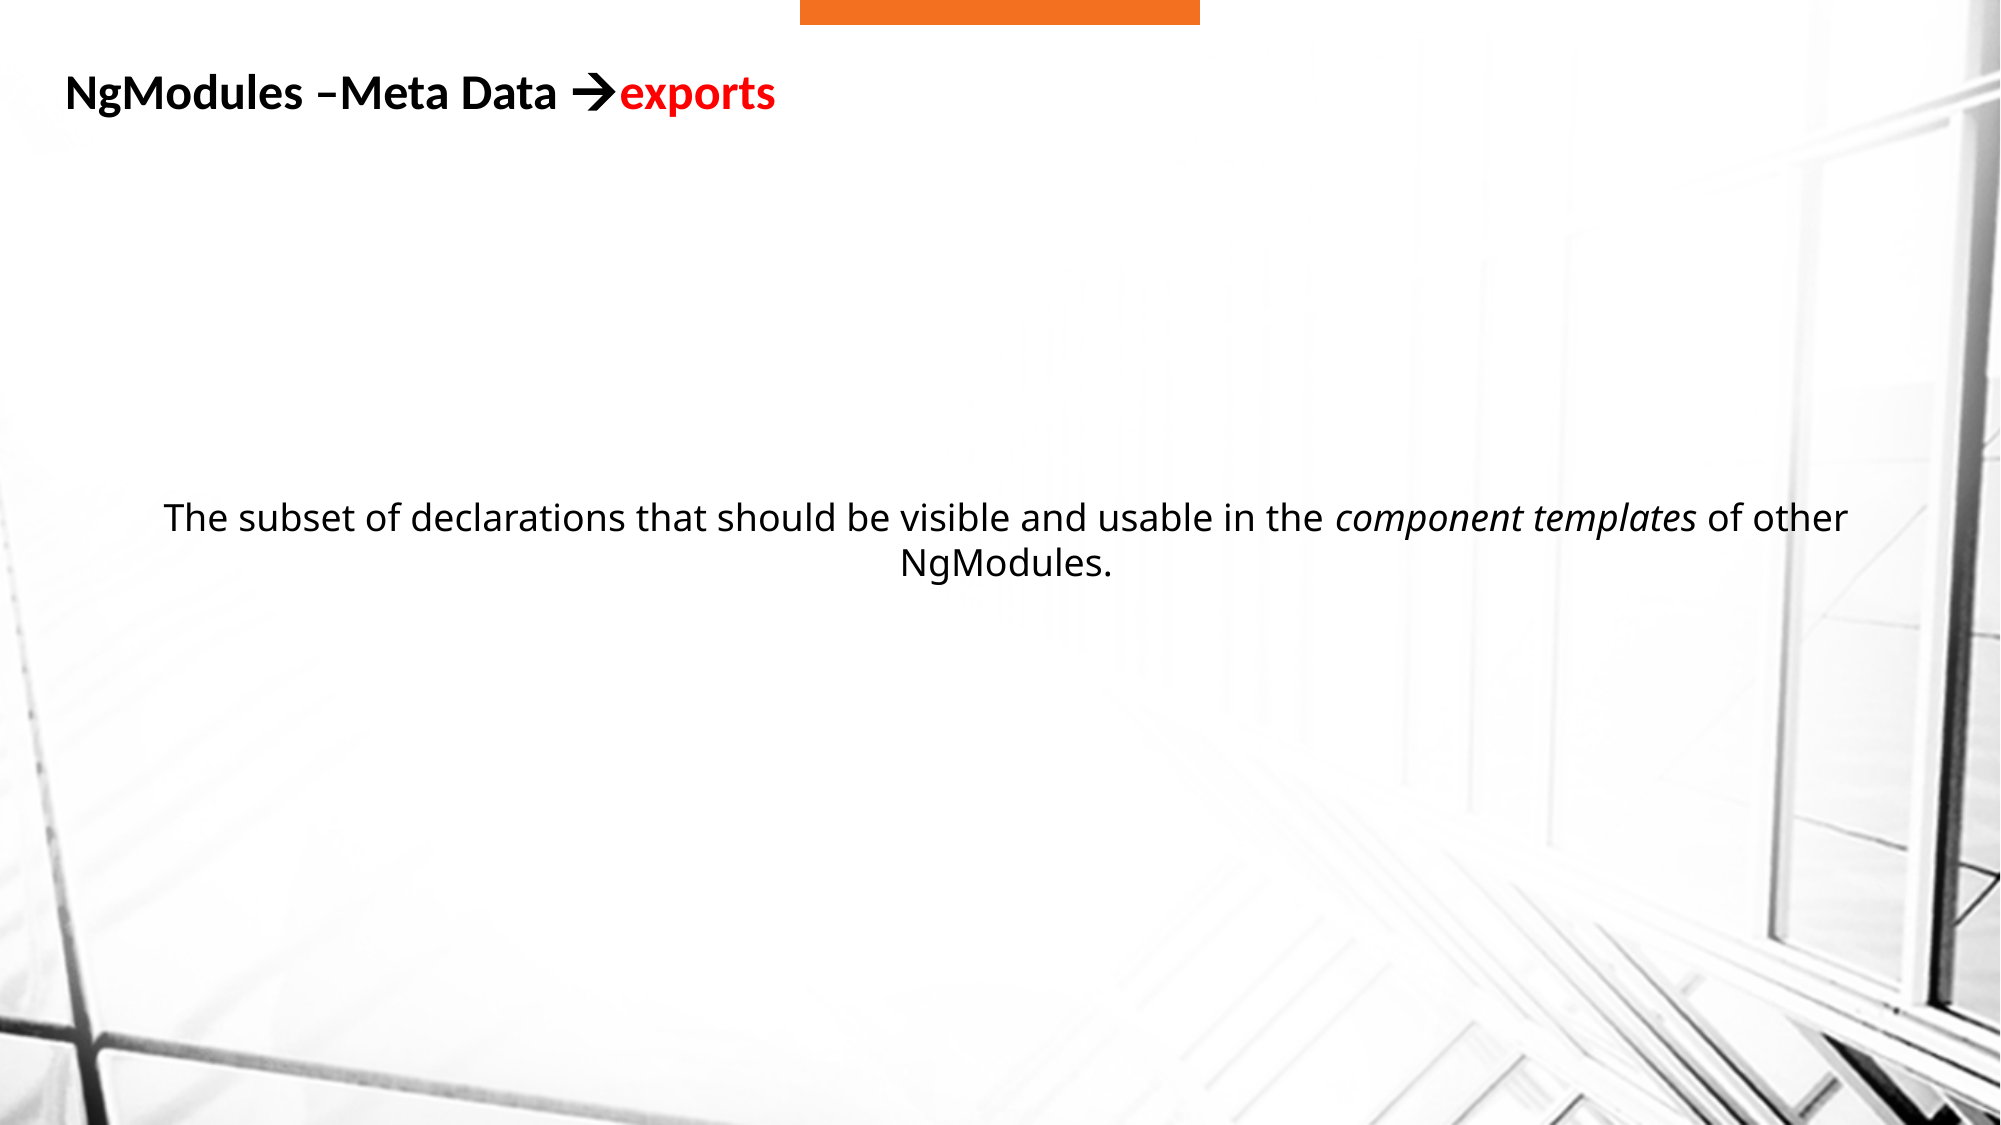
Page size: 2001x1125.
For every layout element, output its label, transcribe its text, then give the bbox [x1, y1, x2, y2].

title NgModules –Meta Data exports [50, 63, 1951, 150]
text_box The subset of declarations that should be visible and usable in the component templates of other NgModules. [137, 487, 1875, 592]
